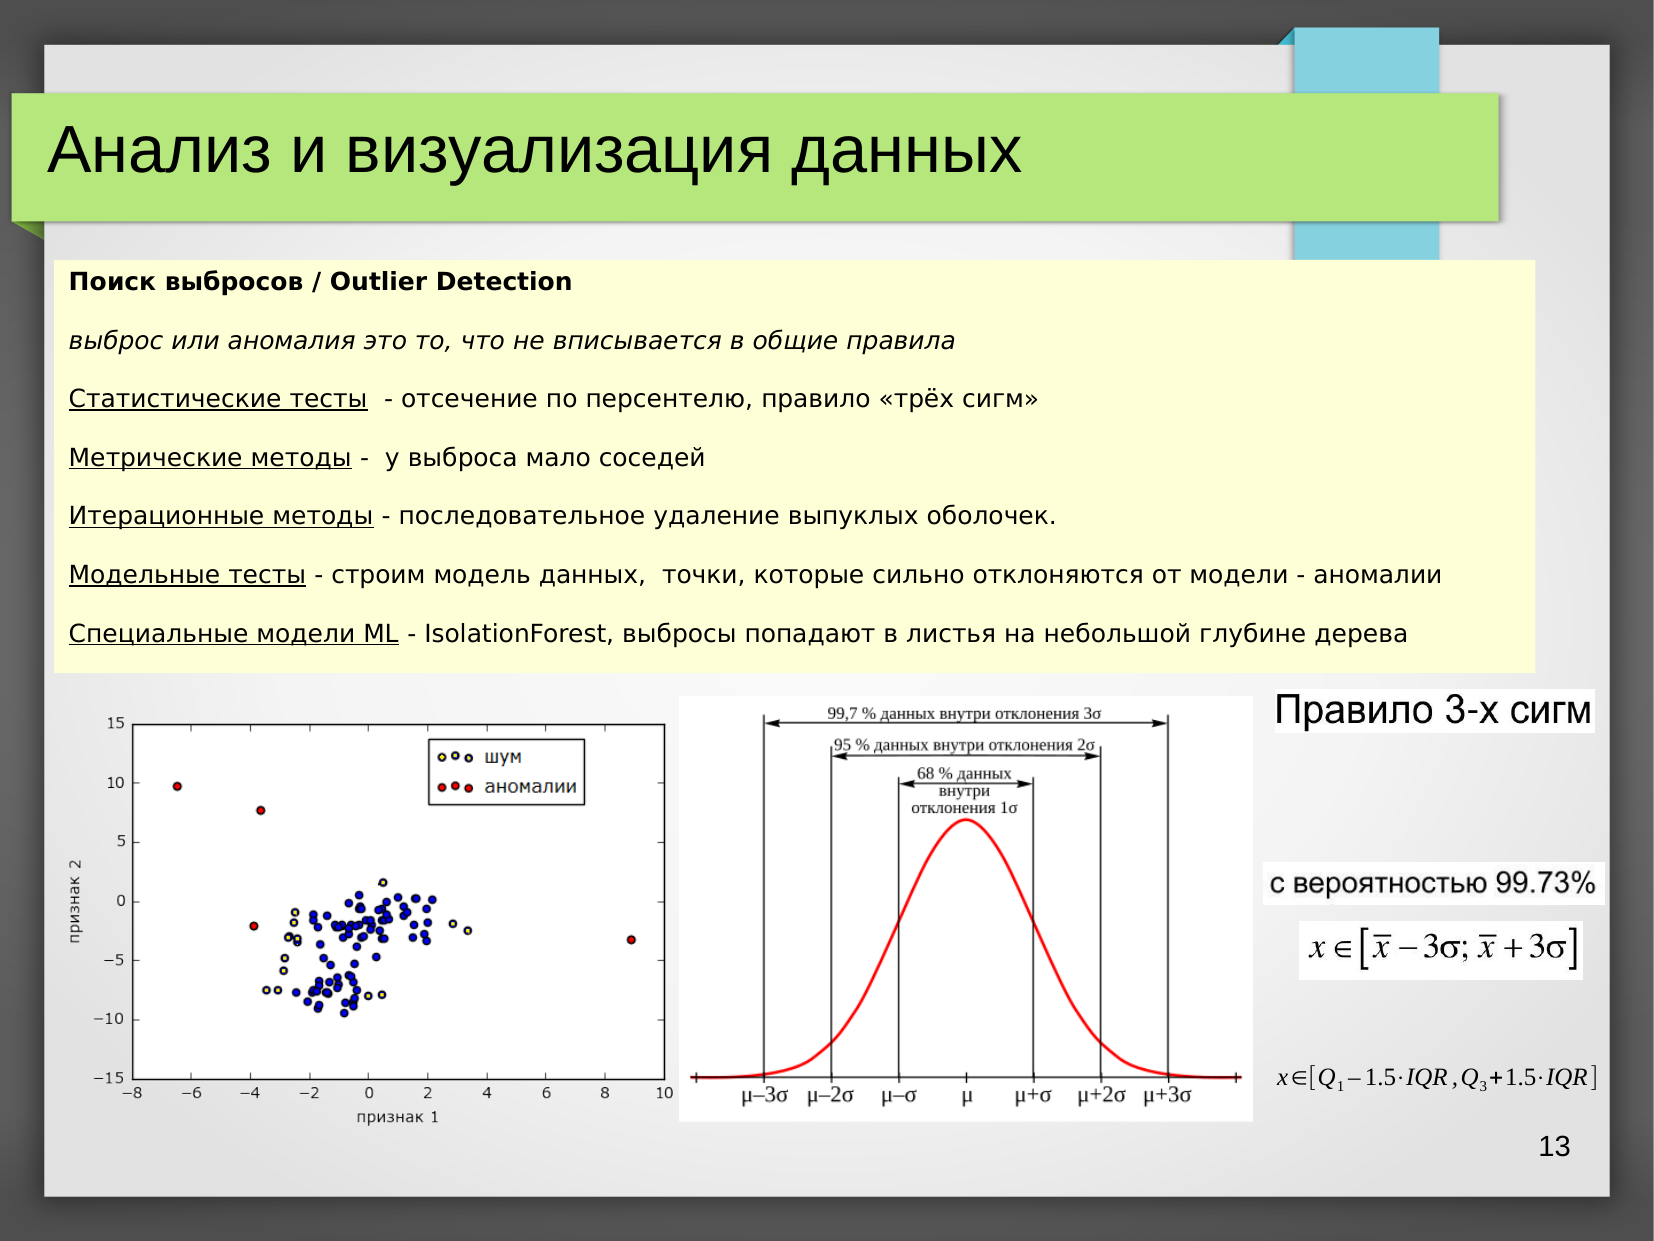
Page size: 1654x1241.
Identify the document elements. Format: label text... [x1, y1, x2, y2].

title Анализ и визуализация данных [47, 109, 1465, 189]
picture [0, 0, 1654, 1241]
text_box Поиск выбросов / Outlier Detection выброс или аномалия это то, что не вписывается в общие правила Статистические тесты - отсечение по персентелю, правило «трёх сигм» Метрические методы - у выброса мало соседей Итерационные методы - последовательное удаление выпуклых оболочек. Модельные тесты - строим модель данных, точки, которые сильно отклоняются от модели - аномалии Специальные модели ML - IsolationForest, выбросы попадают в листья на небольшой глубине дерева [54, 259, 1536, 674]
chart [729, 572, 938, 678]
chart [1275, 1062, 1598, 1095]
